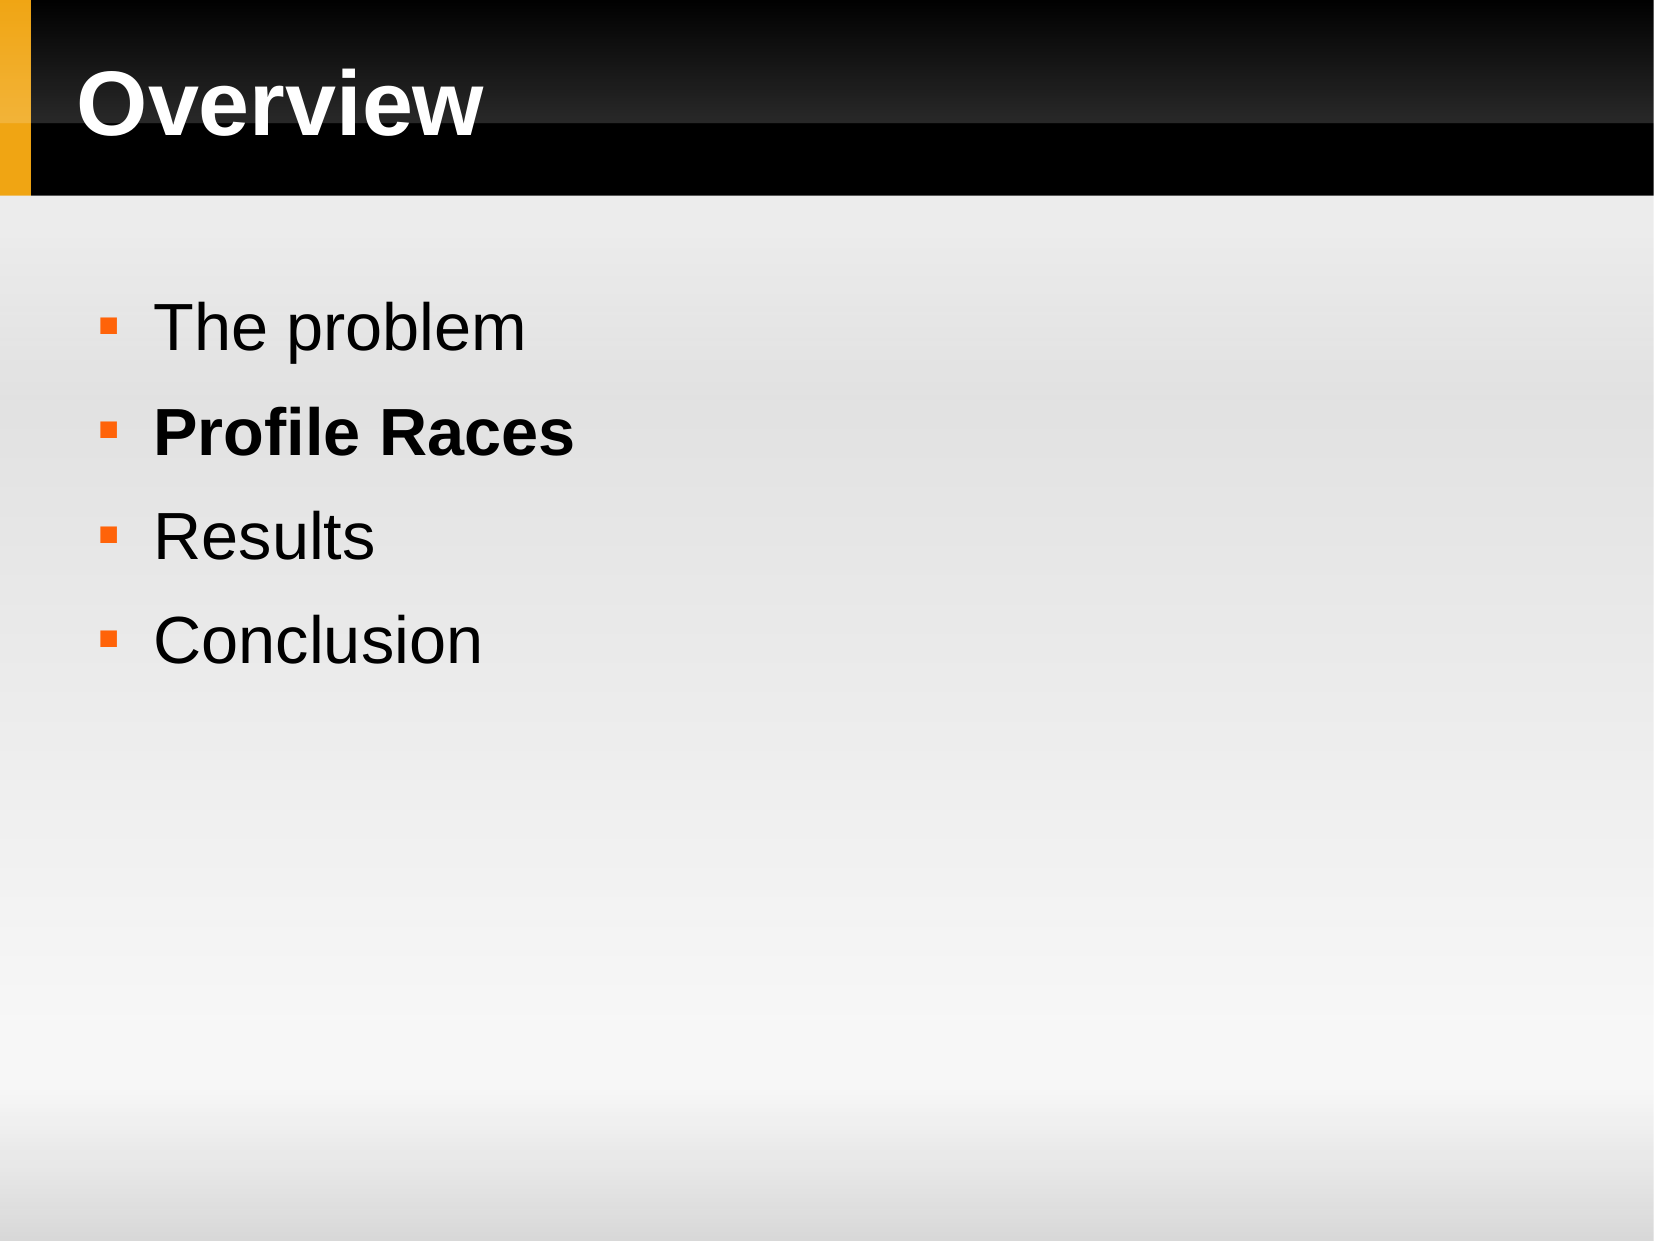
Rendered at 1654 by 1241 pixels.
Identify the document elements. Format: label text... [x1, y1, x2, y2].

list The problem Profile Races Results Conclusion [82, 290, 1571, 1094]
picture [0, 0, 1654, 1241]
title Overview [76, 0, 1565, 208]
